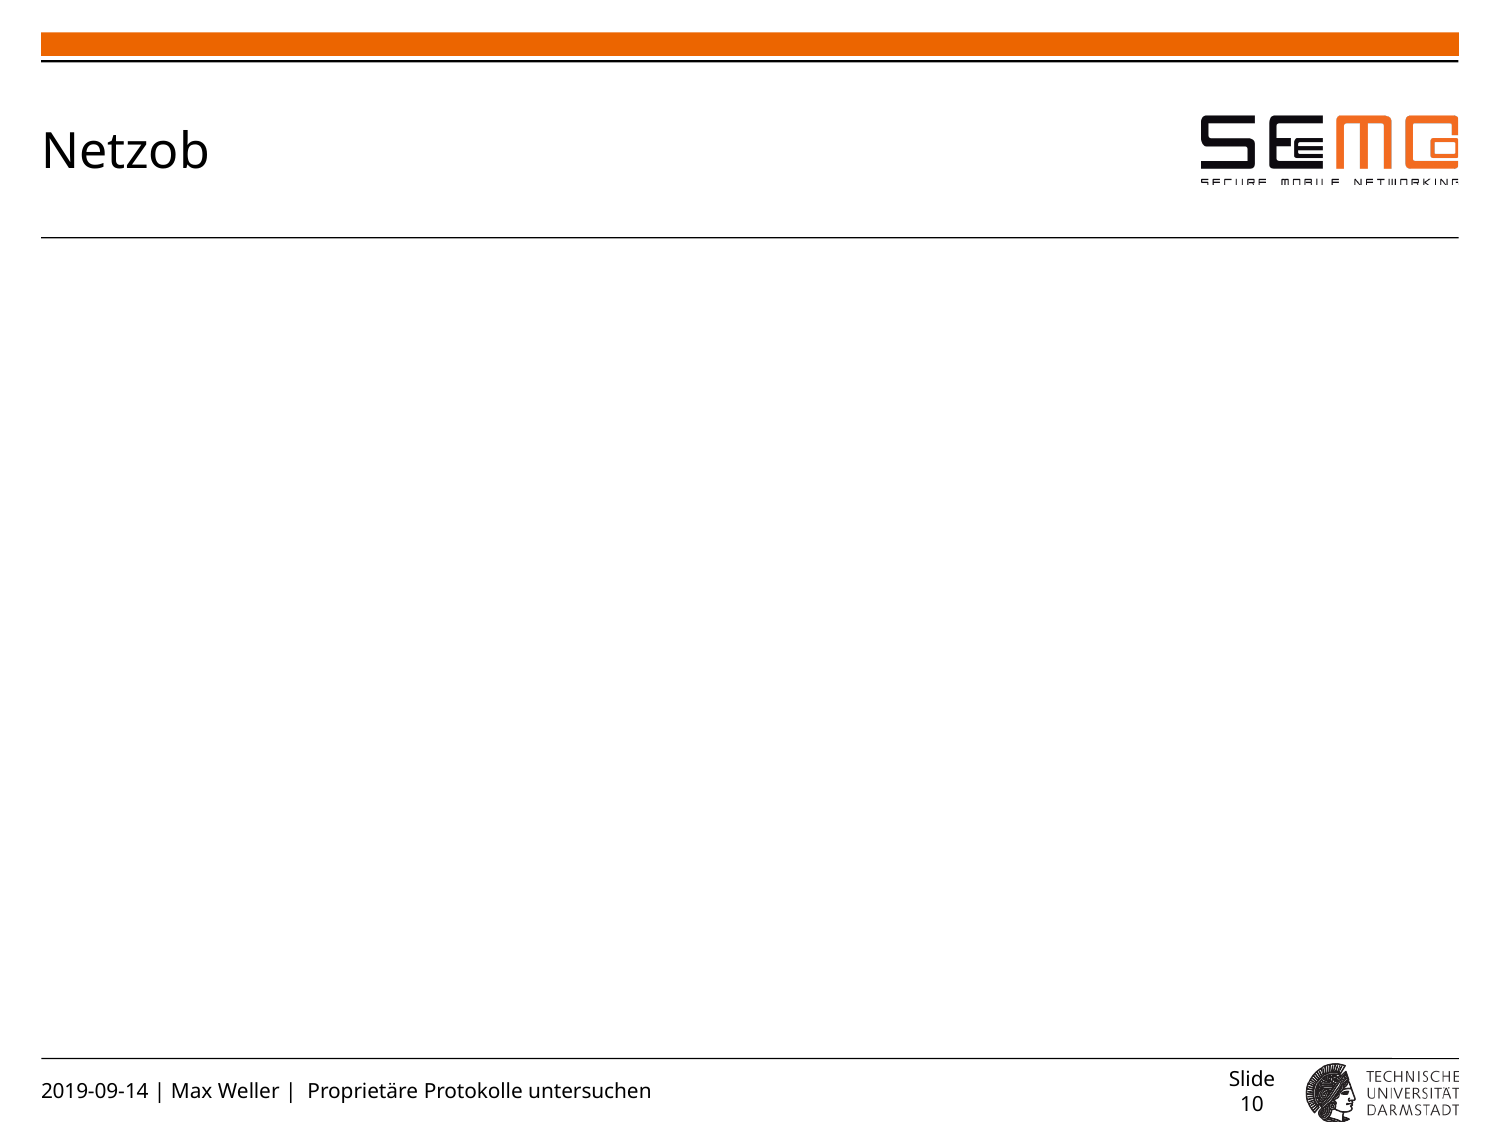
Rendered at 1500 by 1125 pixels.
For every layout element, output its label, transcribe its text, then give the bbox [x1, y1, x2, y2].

title Netzob [41, 80, 1164, 218]
